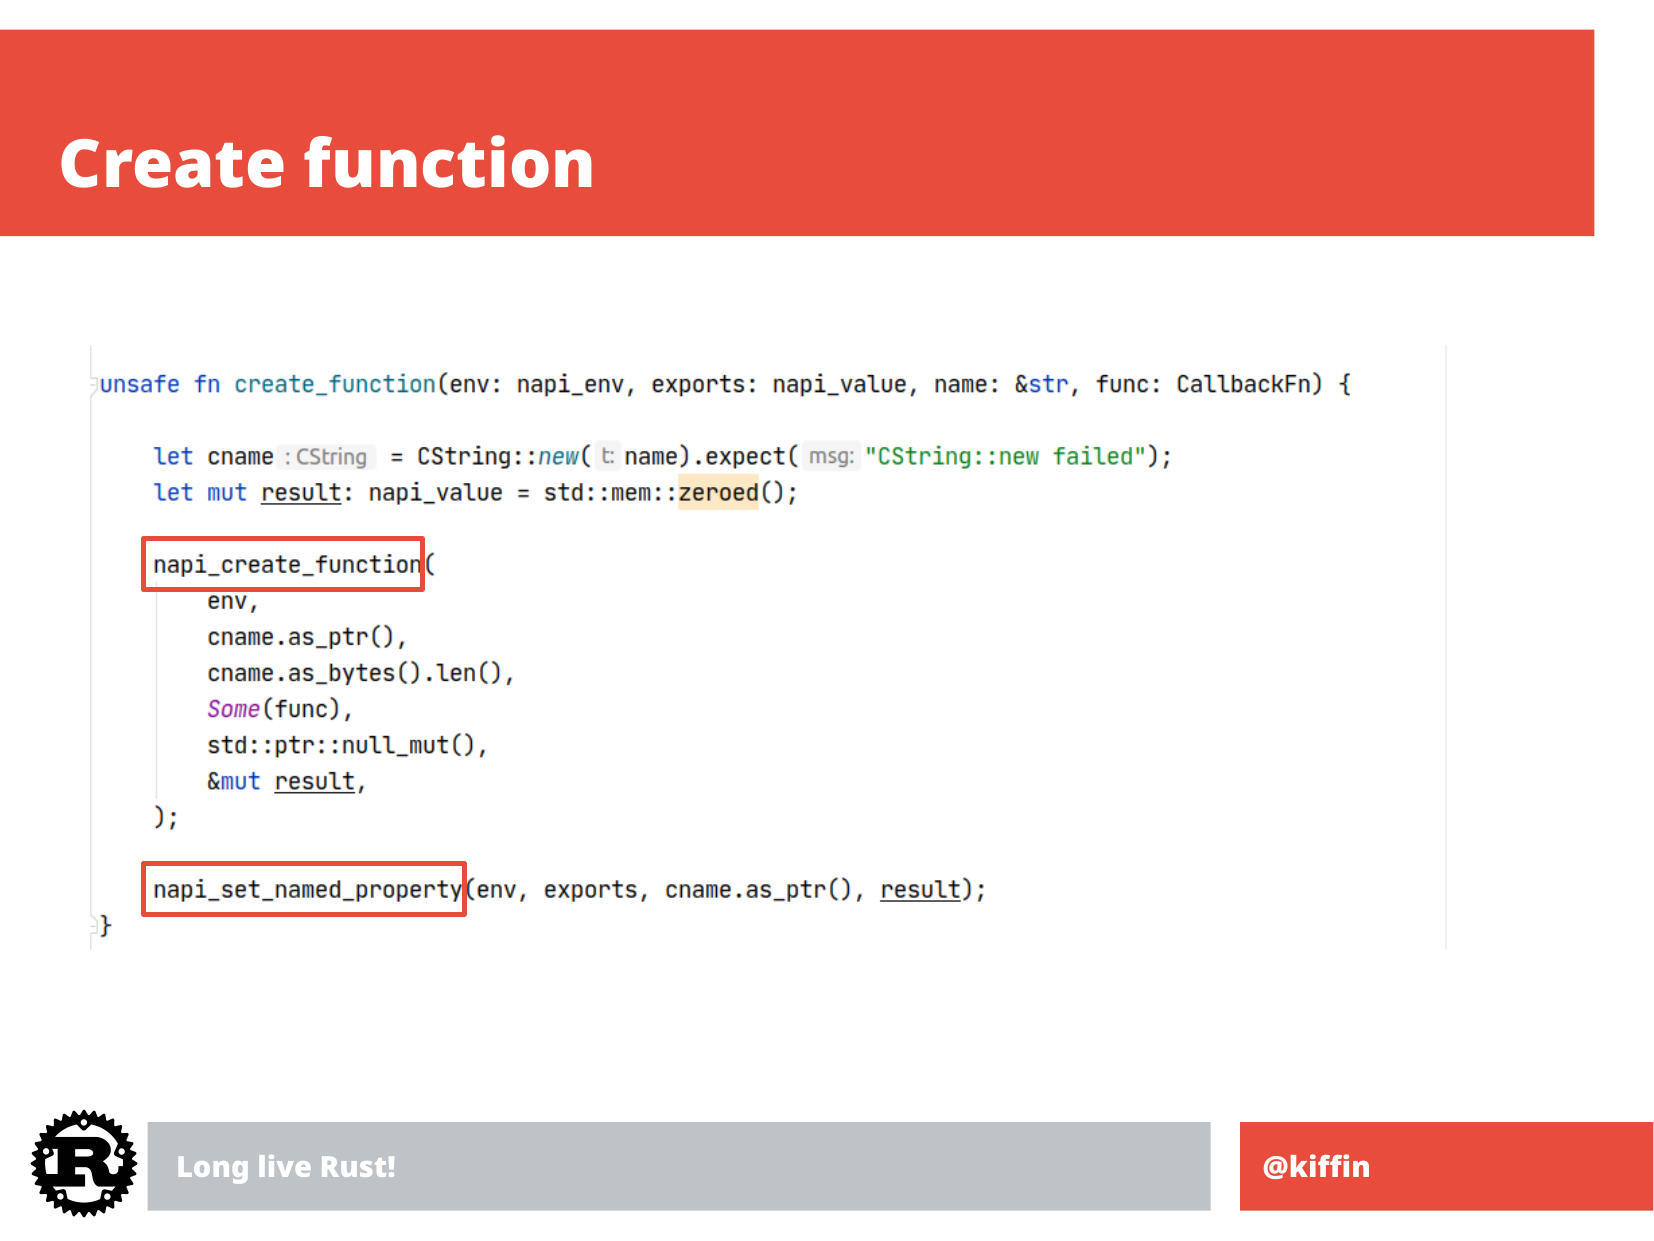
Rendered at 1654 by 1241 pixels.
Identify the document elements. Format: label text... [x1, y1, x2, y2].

picture [90, 345, 1447, 950]
text_box Long live Rust! [176, 1122, 1201, 1211]
text_box @kiffin [1262, 1122, 1654, 1211]
picture [30, 1109, 138, 1218]
title Create function [59, 59, 1595, 207]
